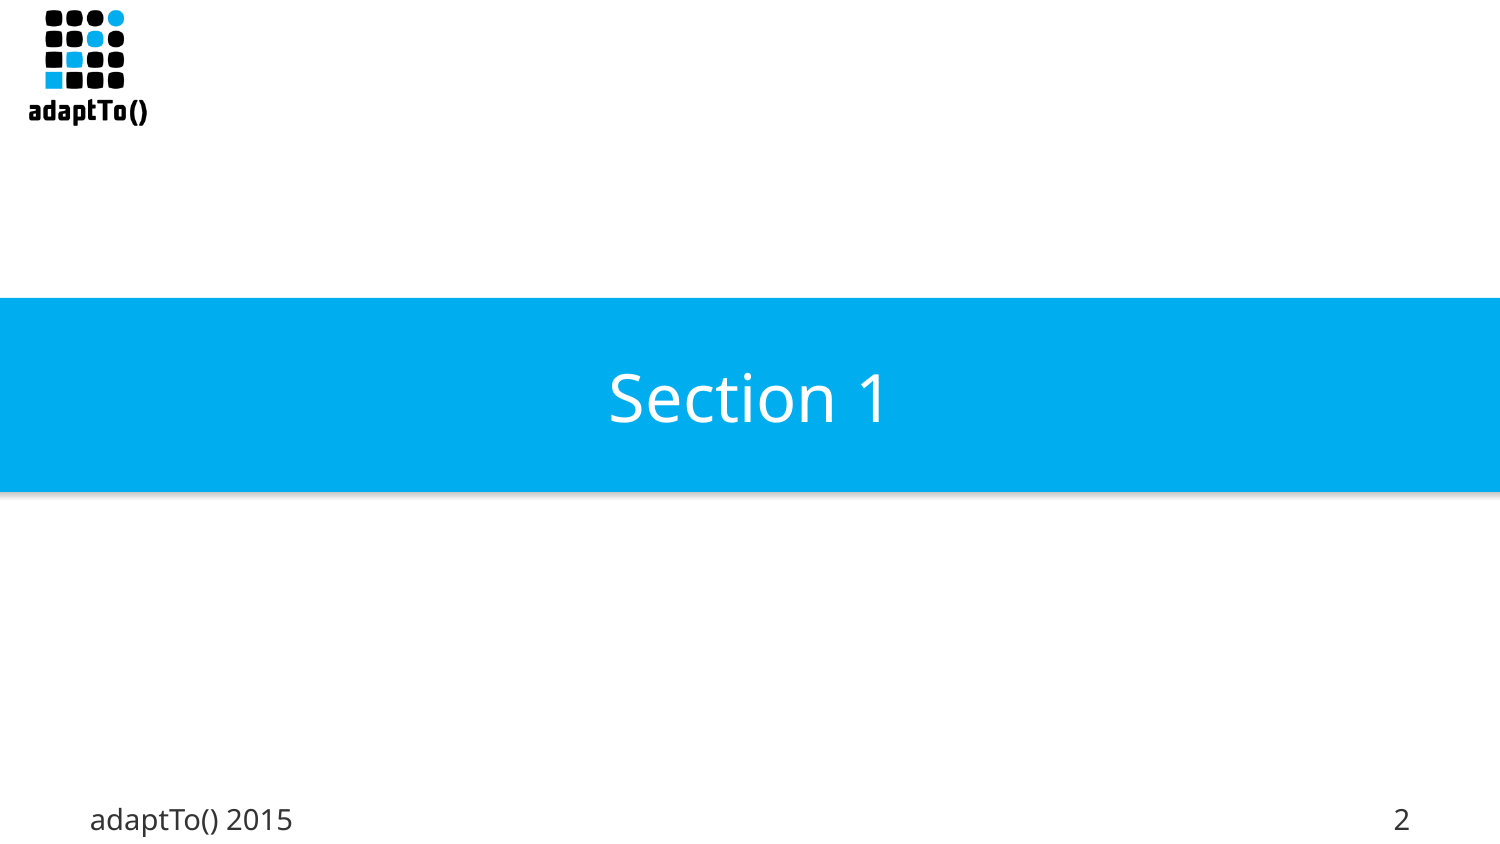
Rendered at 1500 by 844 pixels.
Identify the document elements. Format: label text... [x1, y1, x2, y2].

subtitle Section 1 [73, 324, 1430, 467]
slide_number <number> [1074, 793, 1425, 827]
slide_number adaptTo() 2015 [75, 793, 425, 827]
picture [27, 6, 148, 127]
